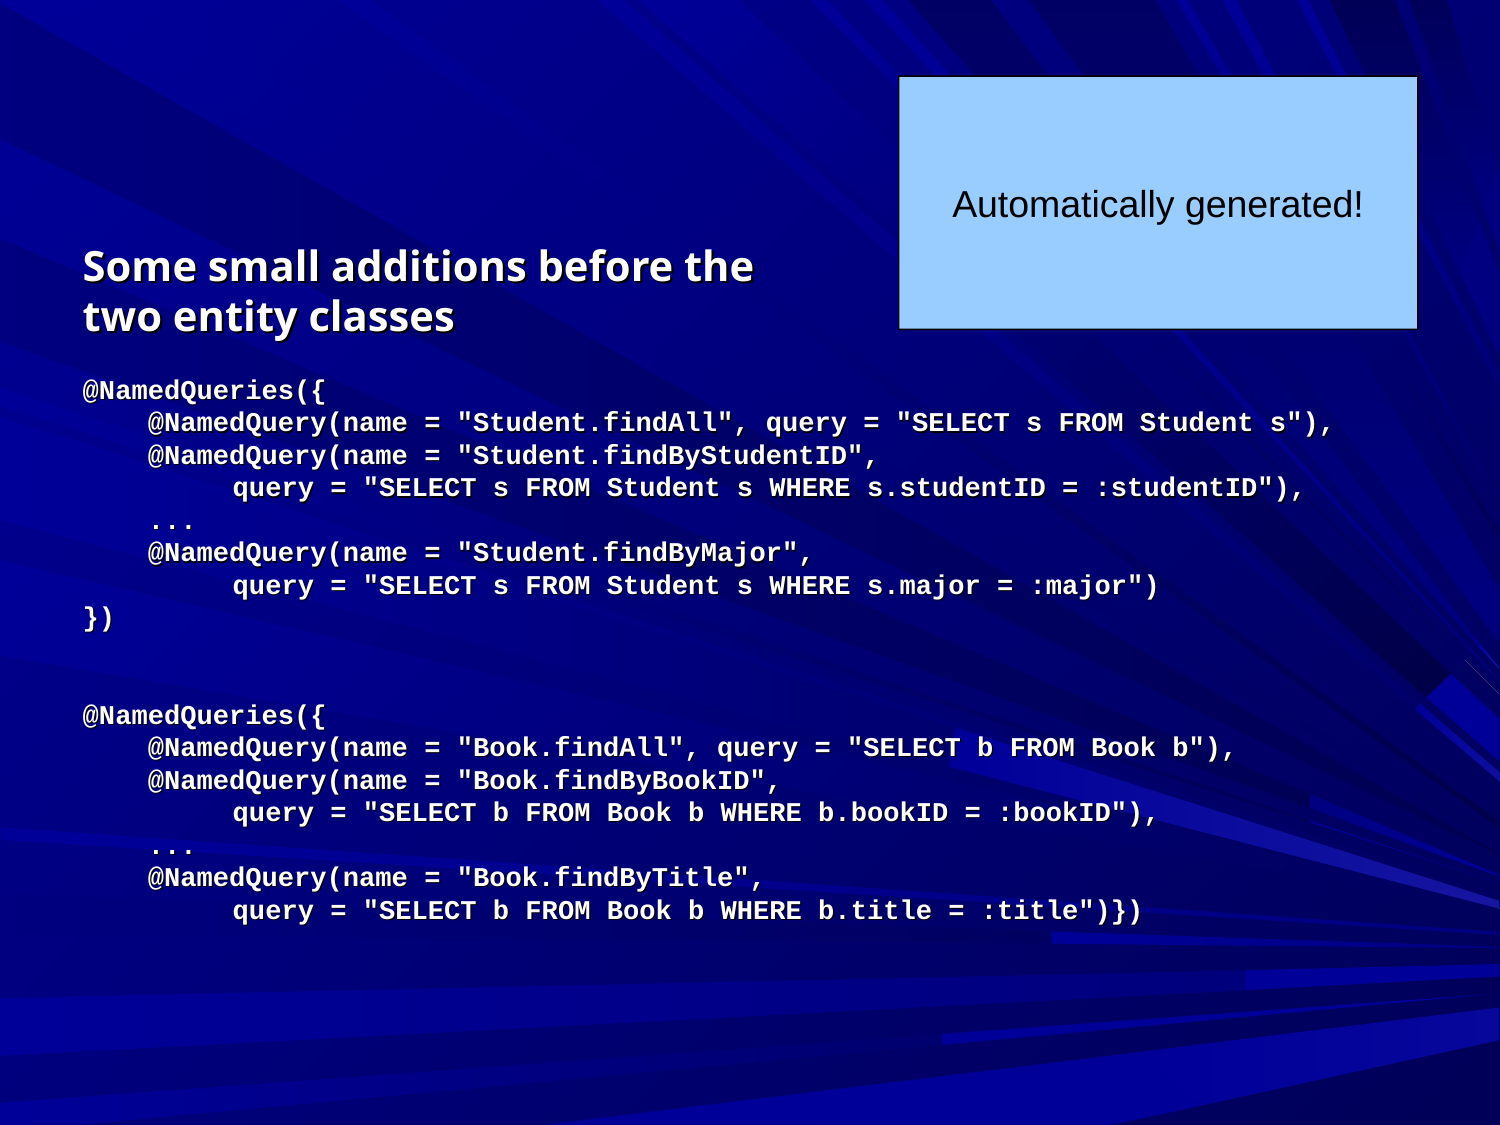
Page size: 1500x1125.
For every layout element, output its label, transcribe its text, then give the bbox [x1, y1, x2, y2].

text_box Automatically generated! [898, 76, 1418, 330]
title Some small additions before the two entity classes @NamedQueries({ @NamedQuery(name = "Student.findAll", query = "SELECT s FROM Student s"), @NamedQuery(name = "Student.findByStudentID", query = "SELECT s FROM Student s WHERE s.studentID = :studentID"), ... @NamedQuery(name = "Student.findByMajor", query = "SELECT s FROM Student s WHERE s.major = :major") }) @NamedQueries({ @NamedQuery(name = "Book.findAll", query = "SELECT b FROM Book b"), @NamedQuery(name = "Book.findByBookID", query = "SELECT b FROM Book b WHERE b.bookID = :bookID"), ... @NamedQuery(name = "Book.findByTitle", query = "SELECT b FROM Book b WHERE b.title = :title")}) [67, 96, 1418, 1018]
